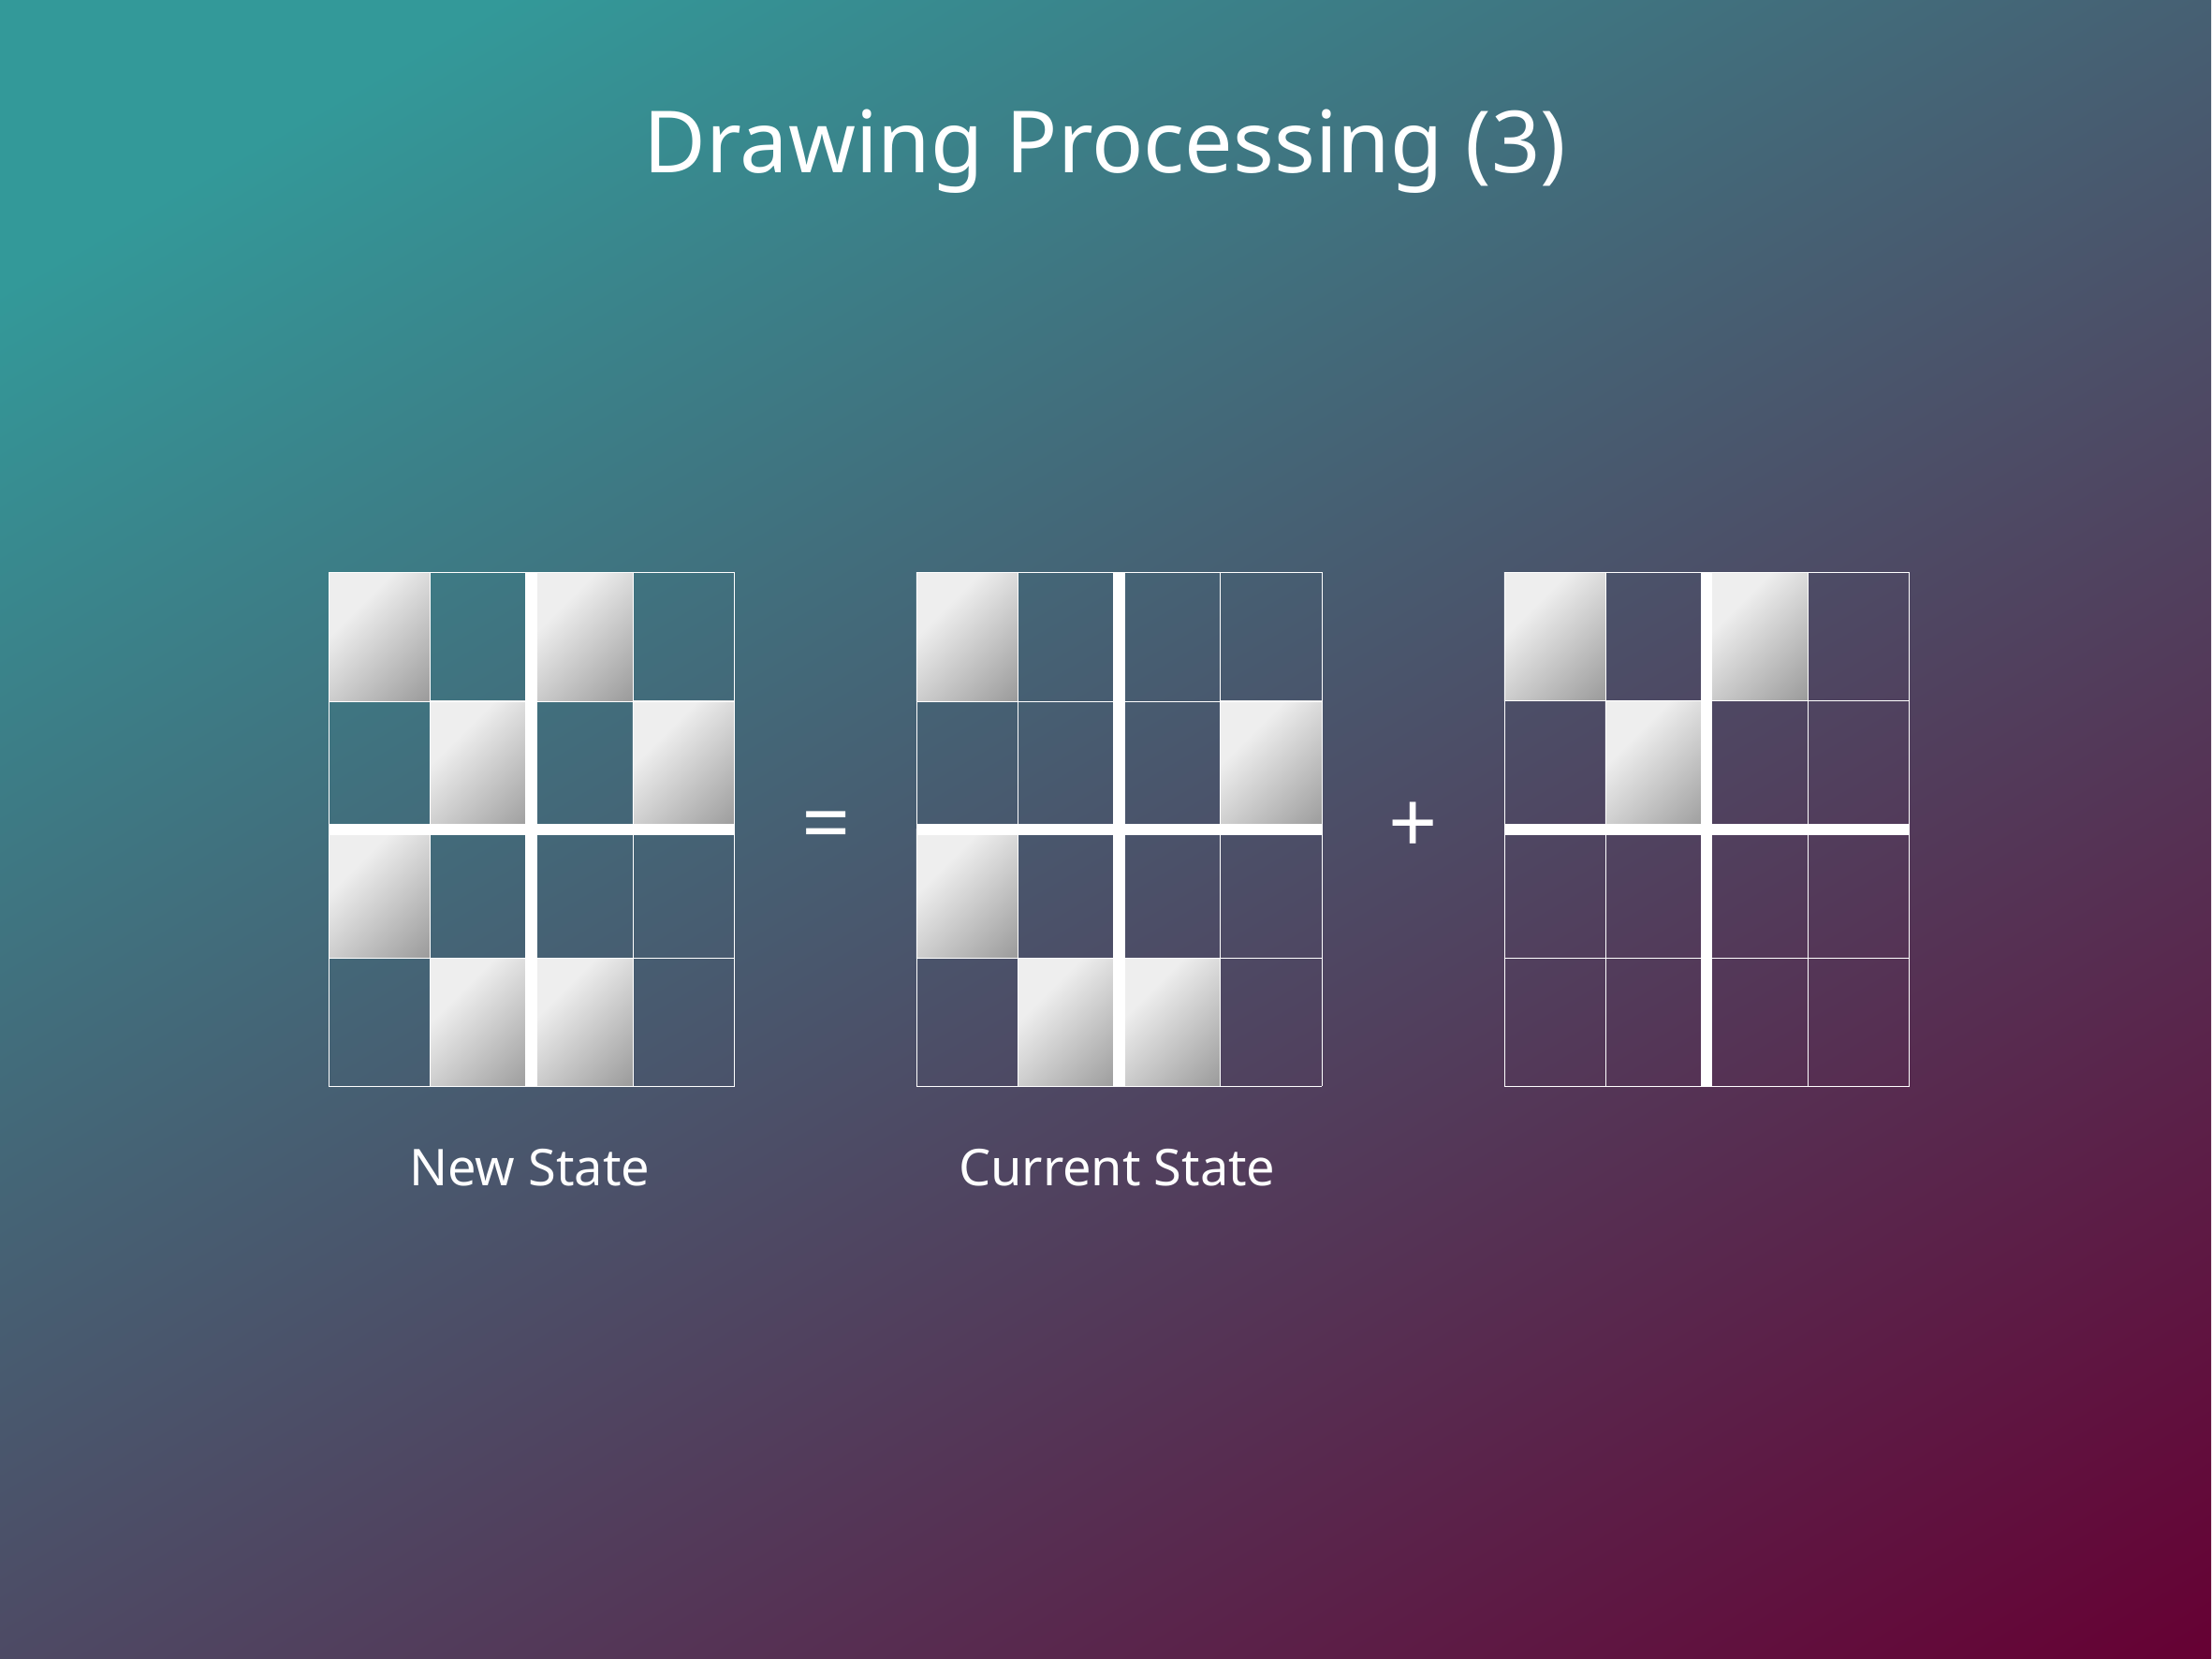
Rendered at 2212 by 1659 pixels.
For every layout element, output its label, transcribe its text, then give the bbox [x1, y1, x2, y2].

table_cell [1221, 702, 1322, 824]
table_cell [330, 959, 430, 1086]
table_cell [1125, 835, 1220, 958]
table_cell [917, 702, 1018, 824]
table_cell [1125, 959, 1220, 1086]
table_header [1606, 573, 1701, 700]
table_header [917, 573, 1018, 701]
text_box Current State [913, 1116, 1322, 1217]
table_header [1712, 573, 1808, 700]
table_cell [330, 702, 430, 824]
table_cell [431, 702, 525, 824]
table_cell [1505, 959, 1605, 1086]
table_cell [917, 835, 1018, 958]
table_cell [634, 835, 734, 958]
table_cell [1606, 835, 1701, 958]
table_cell [431, 959, 525, 1086]
table_header [1018, 573, 1113, 701]
table_cell [1018, 702, 1113, 824]
table_cell [1809, 835, 1909, 958]
table_cell [1712, 701, 1808, 824]
table_cell [431, 835, 525, 958]
table_cell [1809, 959, 1909, 1086]
table_cell [537, 835, 633, 958]
table_cell [1221, 959, 1322, 1086]
table_cell [1809, 701, 1909, 824]
table_cell [1018, 835, 1113, 958]
table_cell [1712, 835, 1808, 958]
table_header [431, 573, 525, 701]
table_cell [537, 702, 633, 824]
text_box New State [326, 1116, 734, 1217]
table_cell [1125, 702, 1220, 824]
table_cell [917, 959, 1018, 1086]
table_header [1505, 573, 1605, 700]
table_header [634, 573, 734, 701]
table_header [1125, 573, 1220, 701]
table_cell [1505, 701, 1605, 824]
table_cell [1712, 959, 1808, 1086]
table_cell [330, 835, 430, 958]
table_header [537, 573, 633, 701]
table_header [1221, 573, 1322, 701]
table_cell [1606, 701, 1701, 824]
table_cell [1221, 835, 1322, 958]
table_cell [634, 959, 734, 1086]
table_cell [537, 959, 633, 1086]
text_box Drawing Processing (3) [630, 66, 1581, 213]
table_cell [634, 702, 734, 824]
table_header [330, 573, 430, 701]
text_box = [788, 746, 864, 894]
table_cell [1505, 835, 1605, 958]
table_cell [1018, 959, 1113, 1086]
table_cell [1606, 959, 1701, 1086]
text_box + [1376, 746, 1451, 894]
table_header [1809, 573, 1909, 700]
